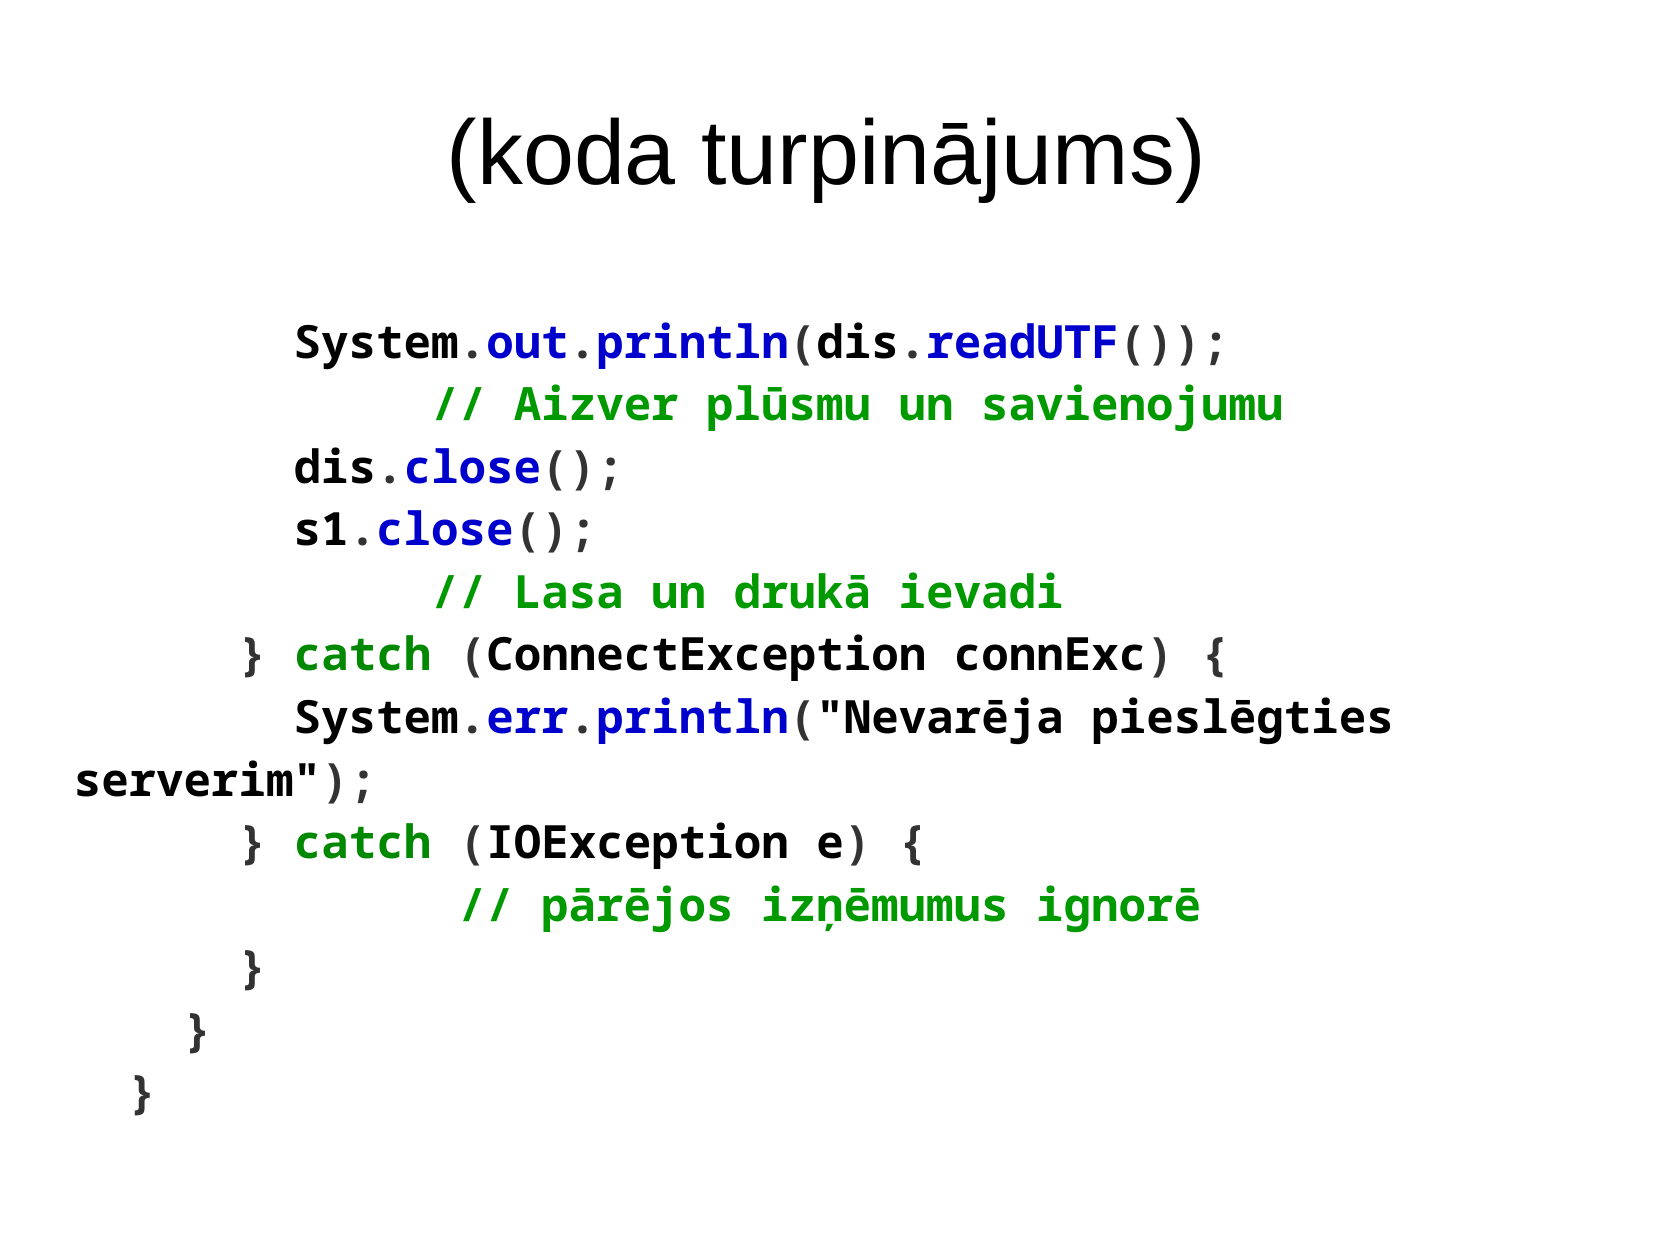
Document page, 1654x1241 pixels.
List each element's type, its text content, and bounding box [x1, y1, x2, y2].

title (koda turpinājums) [82, 49, 1571, 256]
text_box System.out.println(dis.readUTF()); // Aizver plūsmu un savienojumu dis.close(); s1.close(); // Lasa un drukā ievadi } catch (ConnectException connExc) { System.err.println("Nevarēja pieslēgties serverim"); } catch (IOException e) { // pārējos izņēmumus ignorē } } } [59, 256, 1619, 1123]
